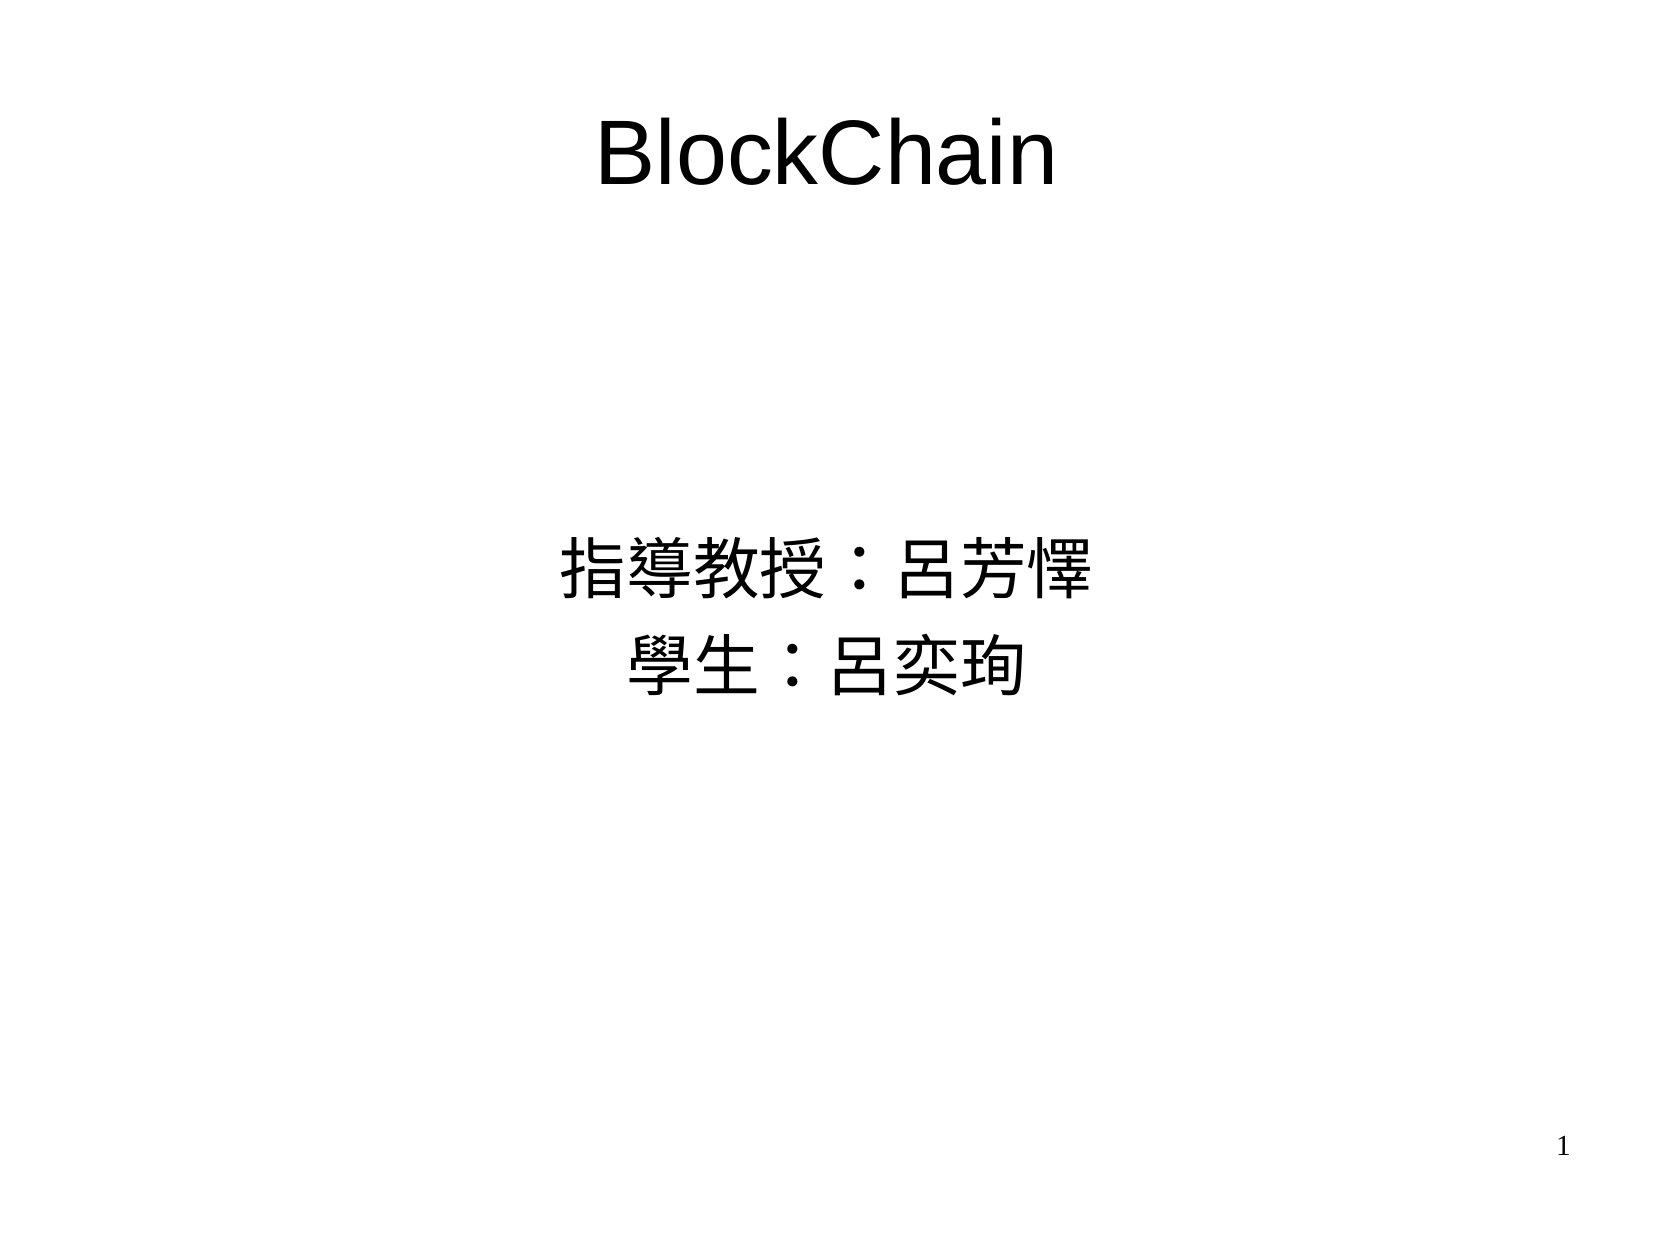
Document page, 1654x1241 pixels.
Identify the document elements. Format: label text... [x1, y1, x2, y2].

title BlockChain [82, 49, 1571, 257]
subtitle 指導教授：呂芳懌 學生：呂奕珣 [82, 290, 1571, 1010]
